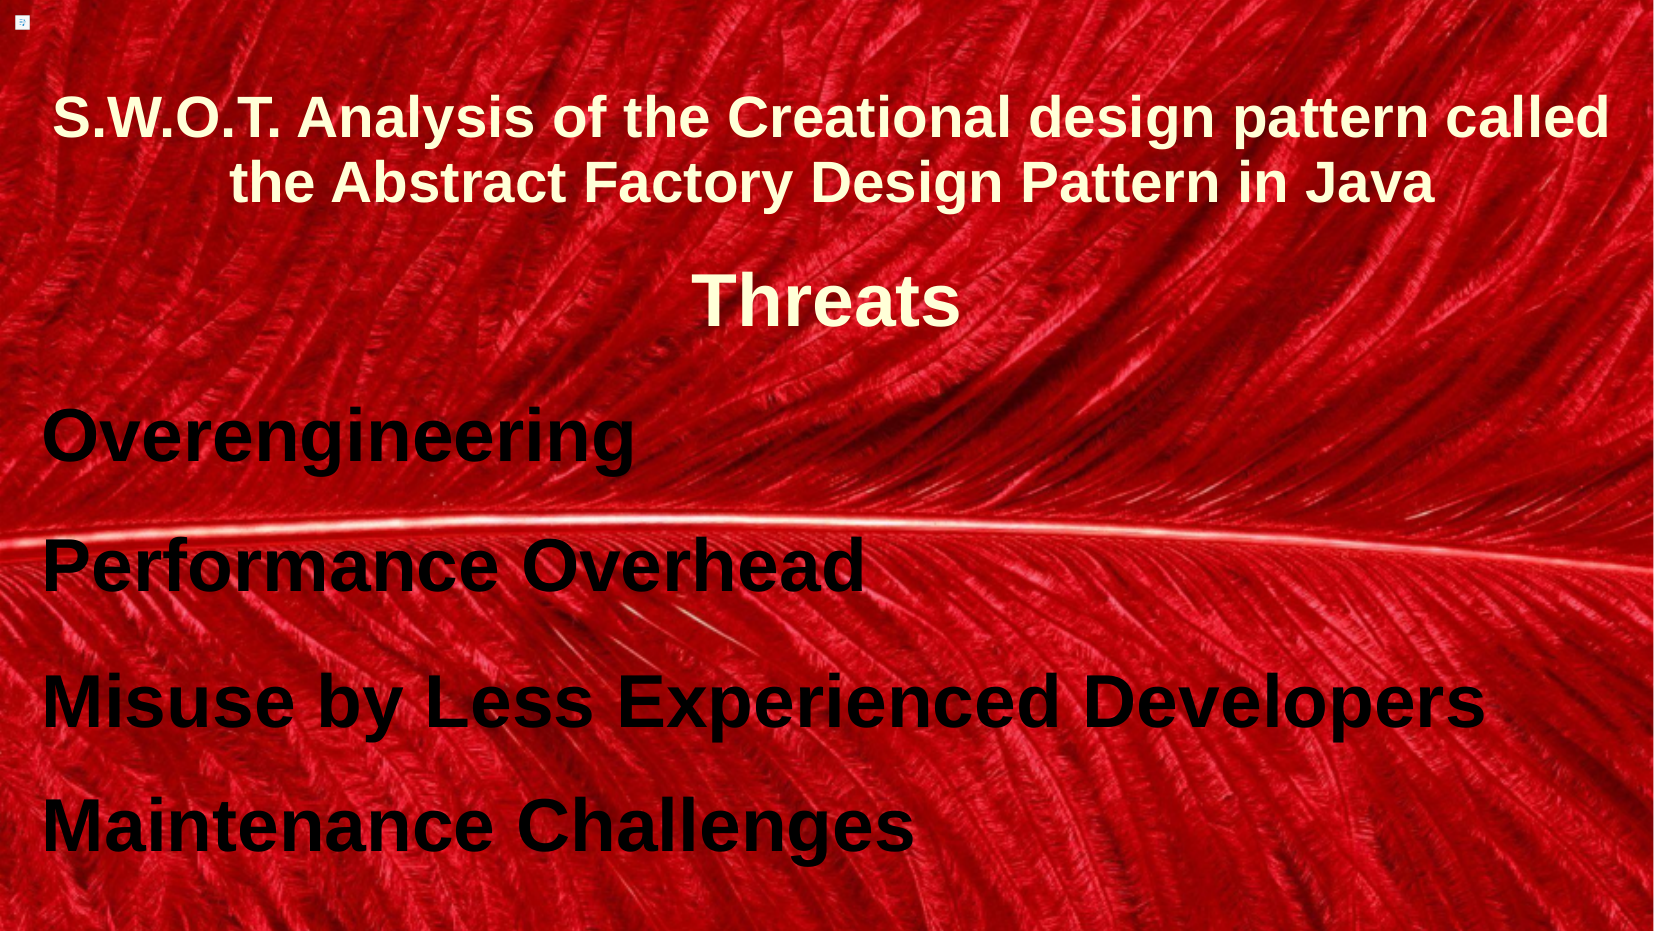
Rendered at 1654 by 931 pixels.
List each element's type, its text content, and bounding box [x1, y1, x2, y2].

title [1613, 263, 1654, 391]
title Overengineering [41, 360, 1613, 490]
title Maintenance Challenges [41, 750, 1613, 901]
title Misuse by Less Experienced Developers [41, 626, 1613, 750]
text_box [15, 15, 31, 31]
picture [0, 0, 1654, 931]
title Performance Overhead [41, 490, 1613, 626]
title S.W.O.T. Analysis of the Creational design pattern called the Abstract Factory Design Pattern in Java [47, 75, 1619, 226]
title Threats [41, 225, 1613, 360]
